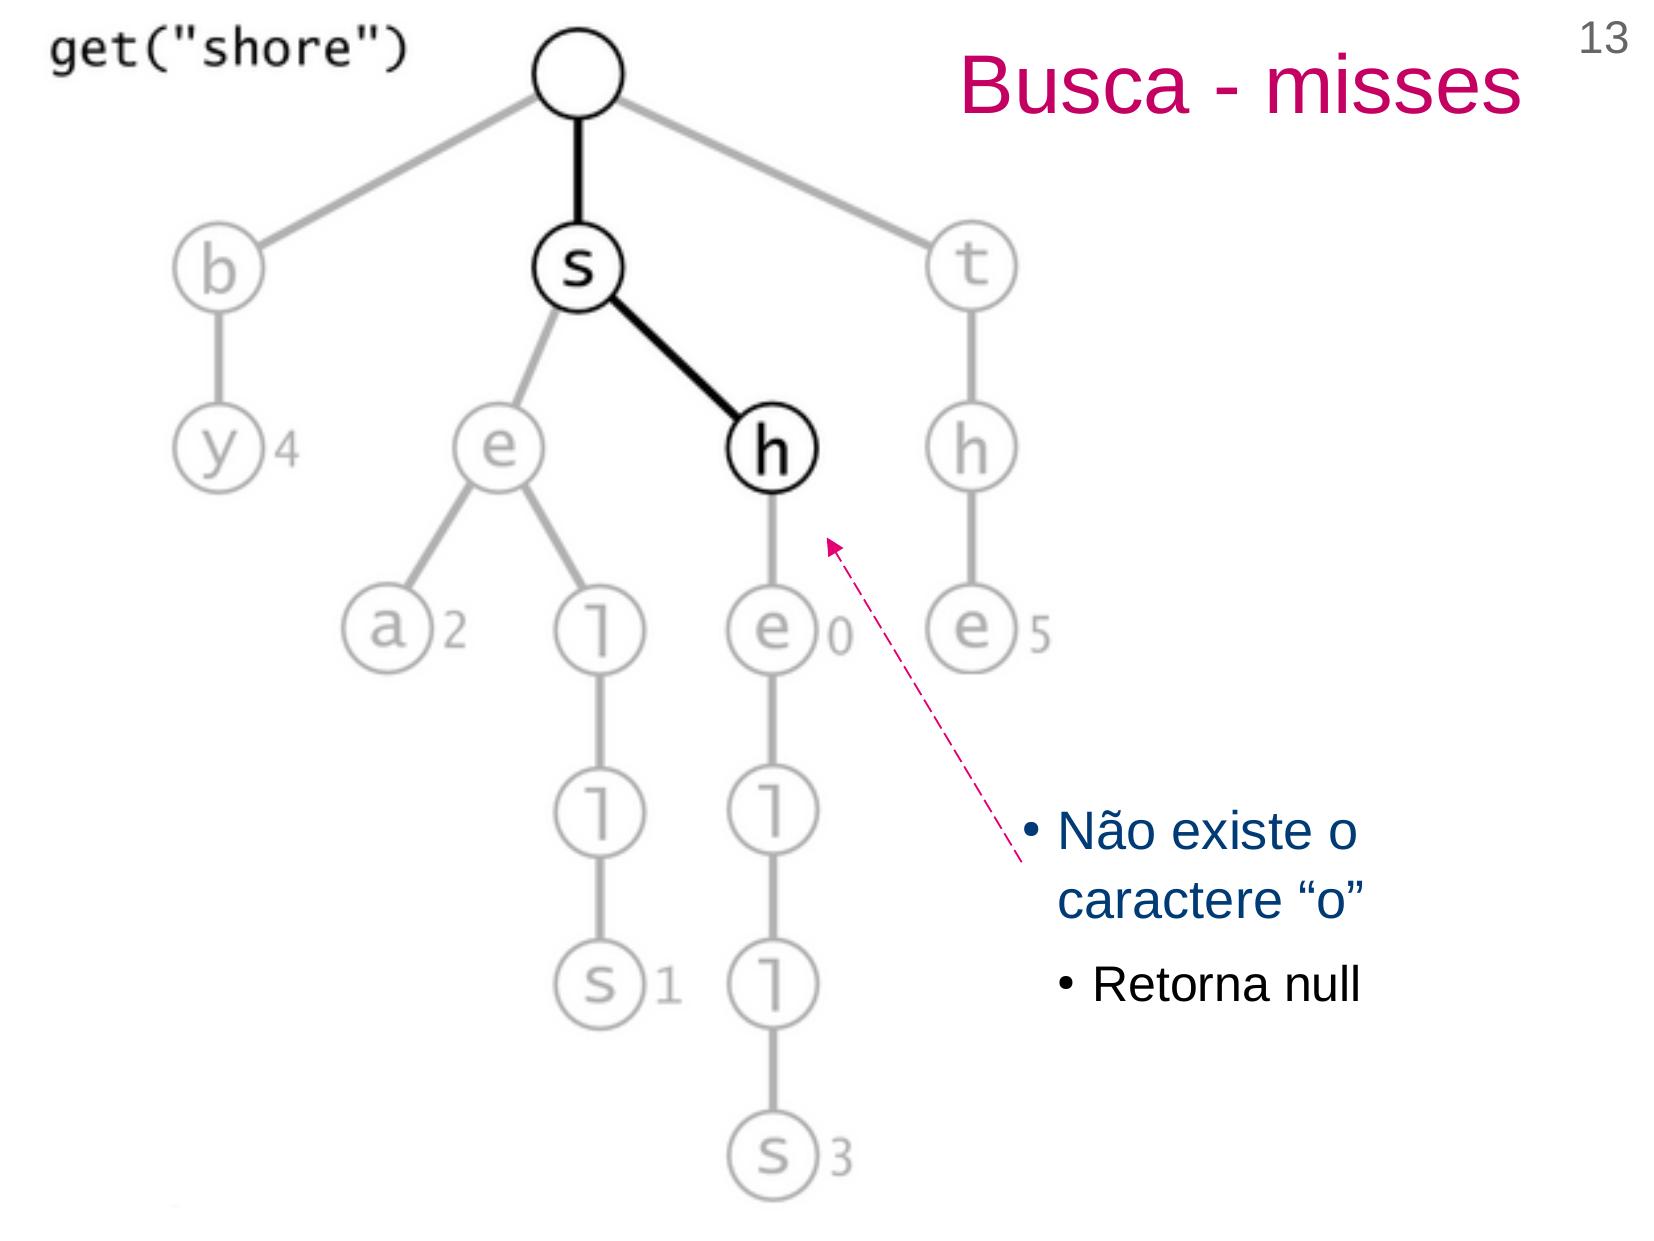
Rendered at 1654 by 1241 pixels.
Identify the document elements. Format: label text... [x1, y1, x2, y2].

list Não existe o caractere “o” Retorna null [1021, 791, 1595, 1211]
picture [41, 20, 1063, 1211]
title Busca - misses [903, 29, 1524, 148]
